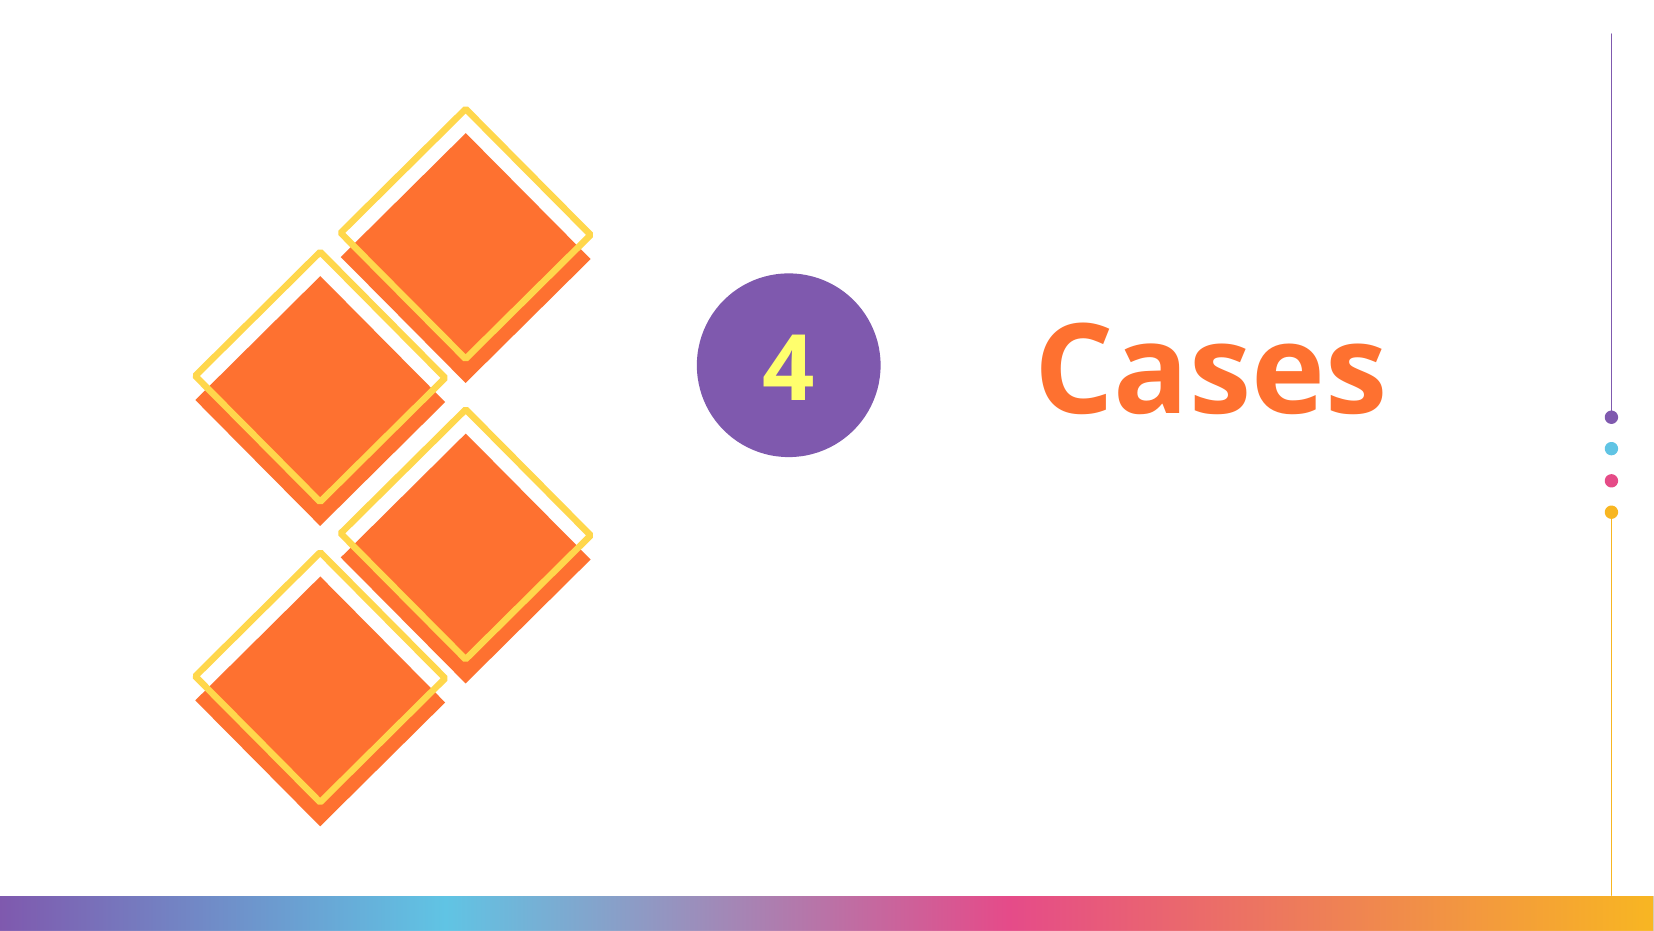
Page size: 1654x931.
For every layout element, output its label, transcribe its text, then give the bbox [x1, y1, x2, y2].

picture [0, 896, 1654, 931]
title Cases [825, 280, 1388, 451]
text_box 4 [696, 273, 881, 458]
